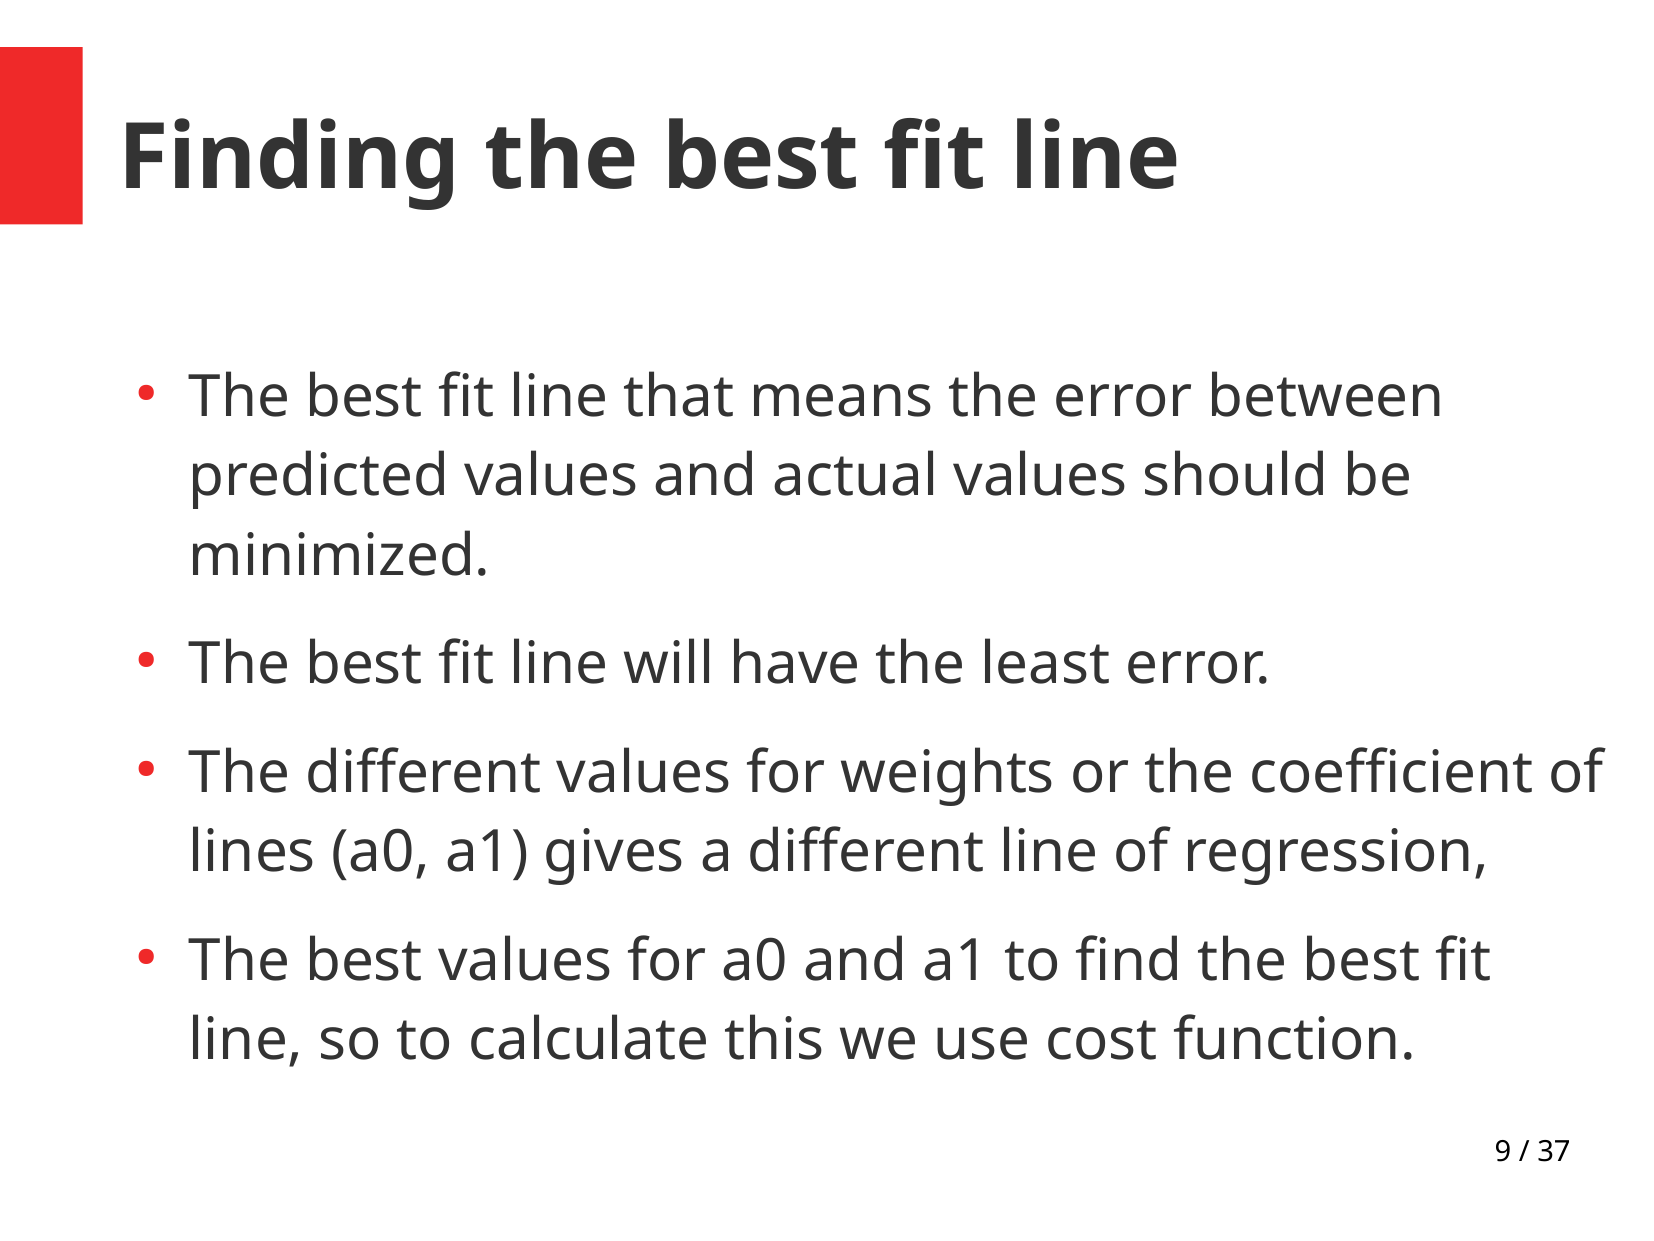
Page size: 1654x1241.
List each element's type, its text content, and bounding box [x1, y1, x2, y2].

list The best fit line that means the error between predicted values and actual values should be minimized. The best fit line will have the least error. The different values for weights or the coefficient of lines (a0, a1) gives a different line of regression, The best values for a0 and a1 to find the best fit line, so to calculate this we use cost function. [118, 354, 1619, 1074]
title Finding the best fit line [118, 49, 1571, 257]
